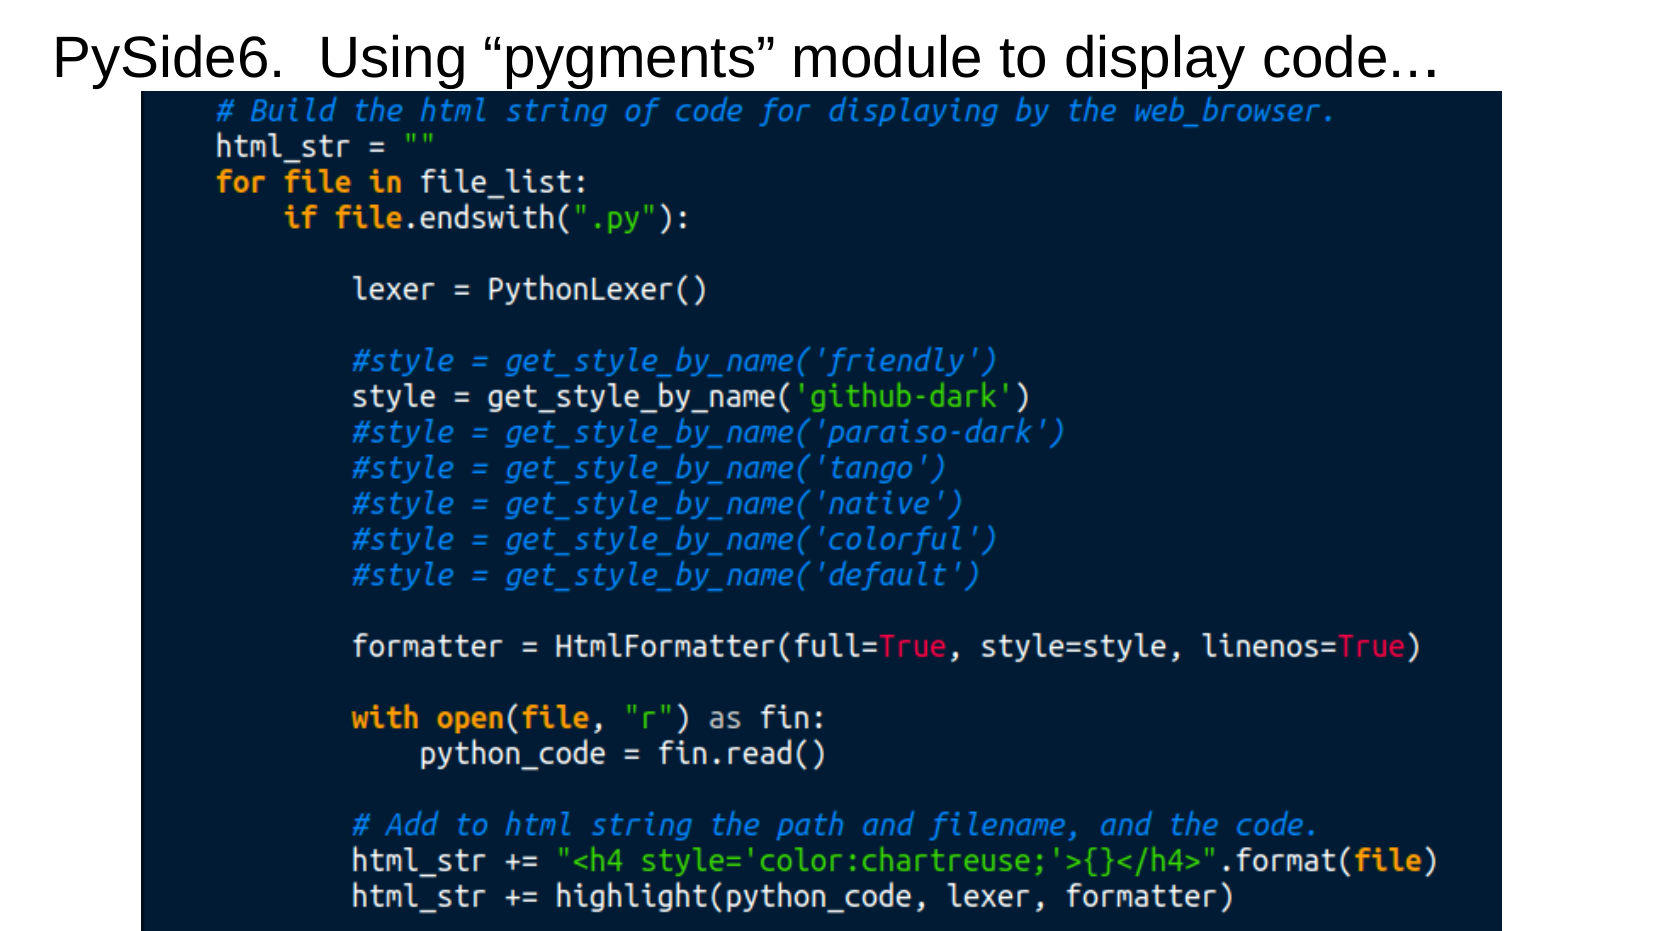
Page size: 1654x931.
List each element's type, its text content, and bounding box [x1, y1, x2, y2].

picture [141, 91, 1502, 931]
text_box PySide6. Using “pygments” module to display code... [52, 17, 1541, 92]
